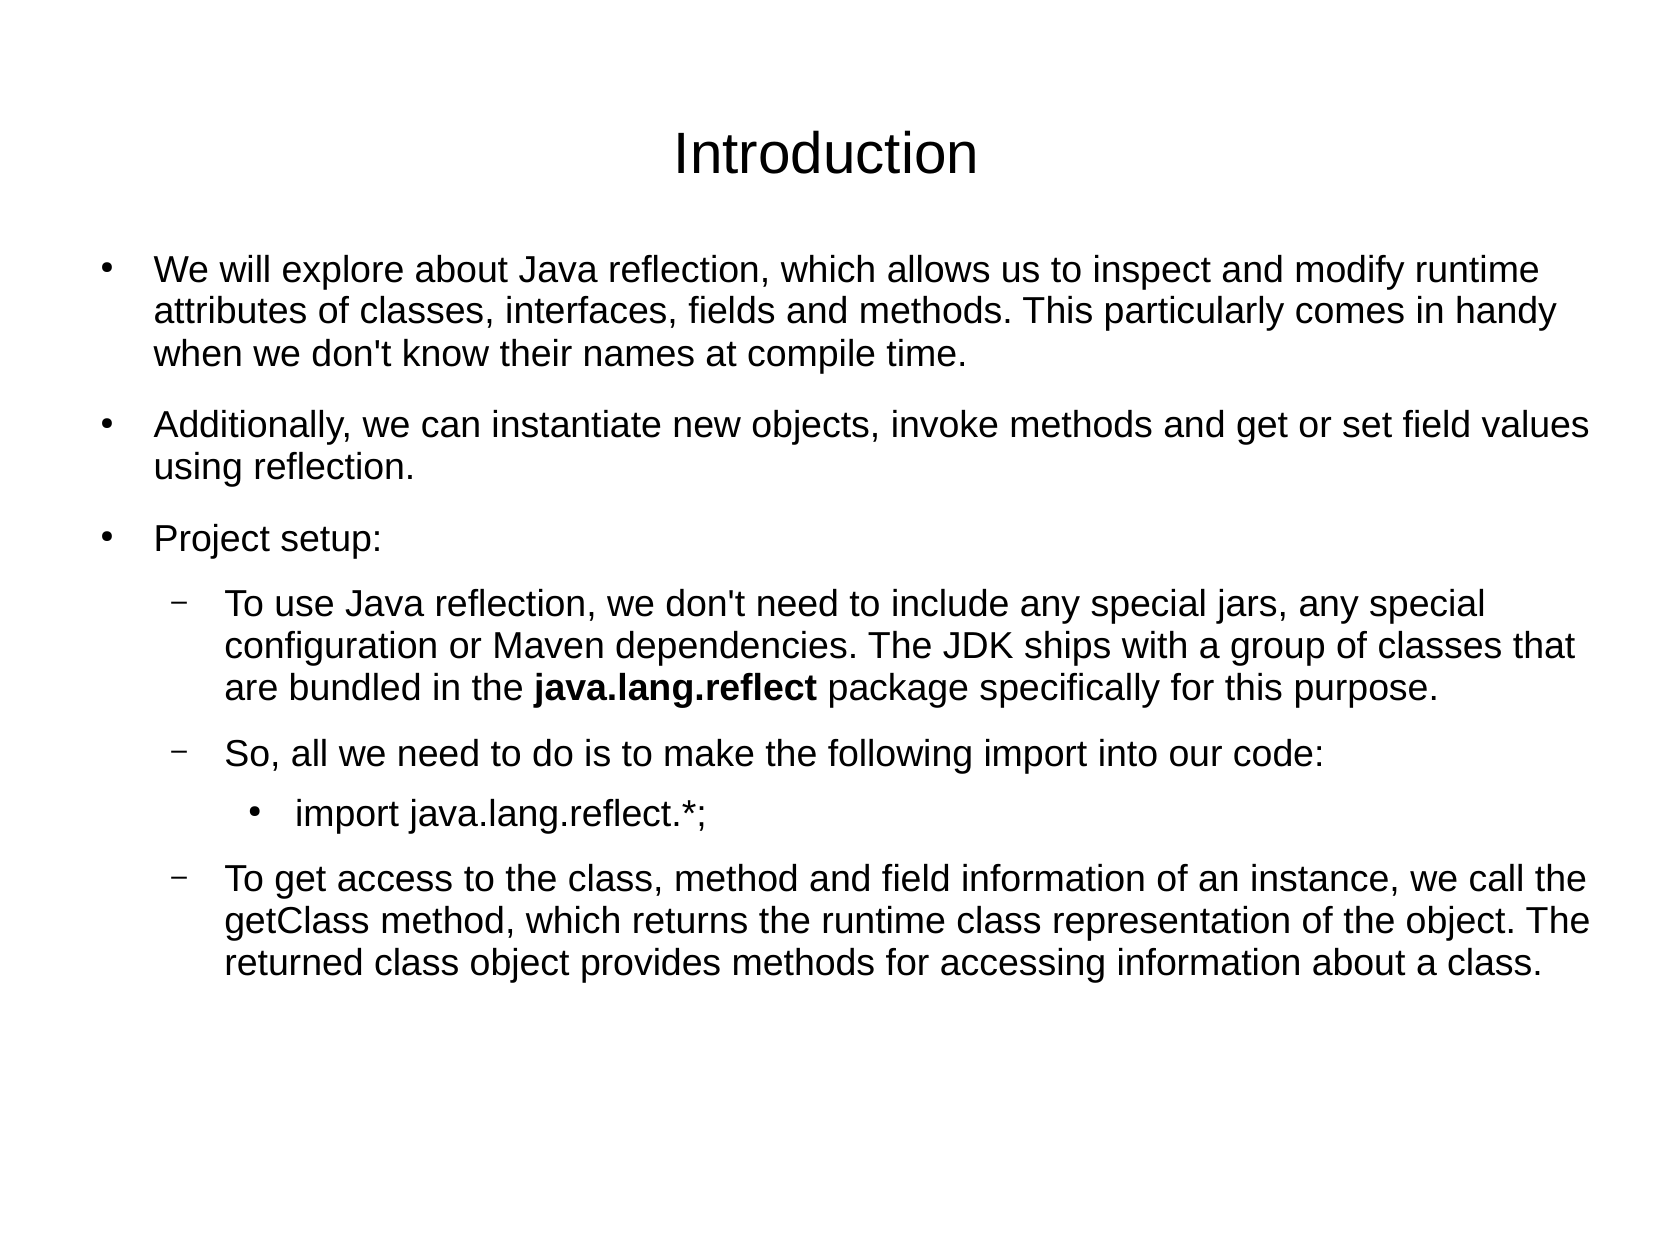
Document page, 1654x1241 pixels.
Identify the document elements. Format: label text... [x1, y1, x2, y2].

list We will explore about Java reflection, which allows us to inspect and modify runtime attributes of classes, interfaces, fields and methods. This particularly comes in handy when we don't know their names at compile time. Additionally, we can instantiate new objects, invoke methods and get or set field values using reflection. Project setup: To use Java reflection, we don't need to include any special jars, any special configuration or Maven dependencies. The JDK ships with a group of classes that are bundled in the java.lang.reflect package specifically for this purpose. So, all we need to do is to make the following import into our code: import java.lang.reflect.*; To get access to the class, method and field information of an instance, we call the getClass method, which returns the runtime class representation of the object. The returned class object provides methods for accessing information about a class. [82, 248, 1619, 1104]
title Introduction [82, 49, 1571, 248]
